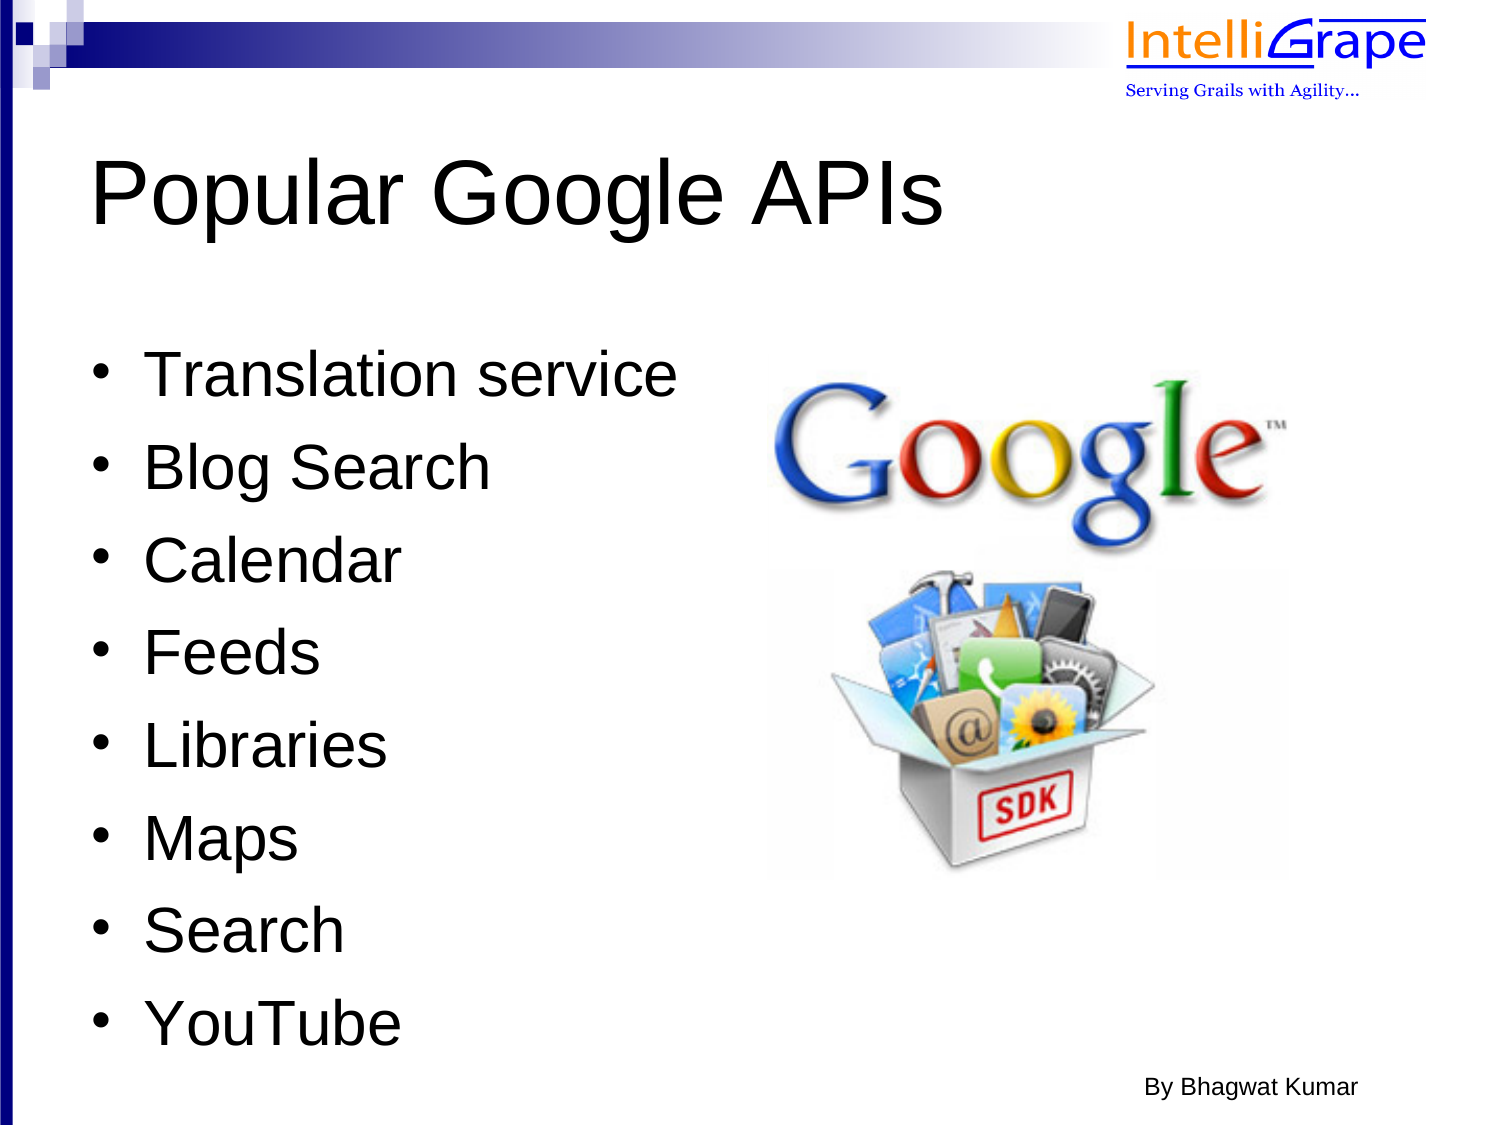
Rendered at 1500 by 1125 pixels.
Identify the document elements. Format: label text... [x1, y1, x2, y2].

title Popular Google APIs [75, 67, 1425, 308]
picture [767, 354, 1289, 880]
picture [1125, 12, 1426, 100]
list Translation service Blog Search Calendar Feeds Libraries Maps Search YouTube [75, 324, 1425, 1068]
